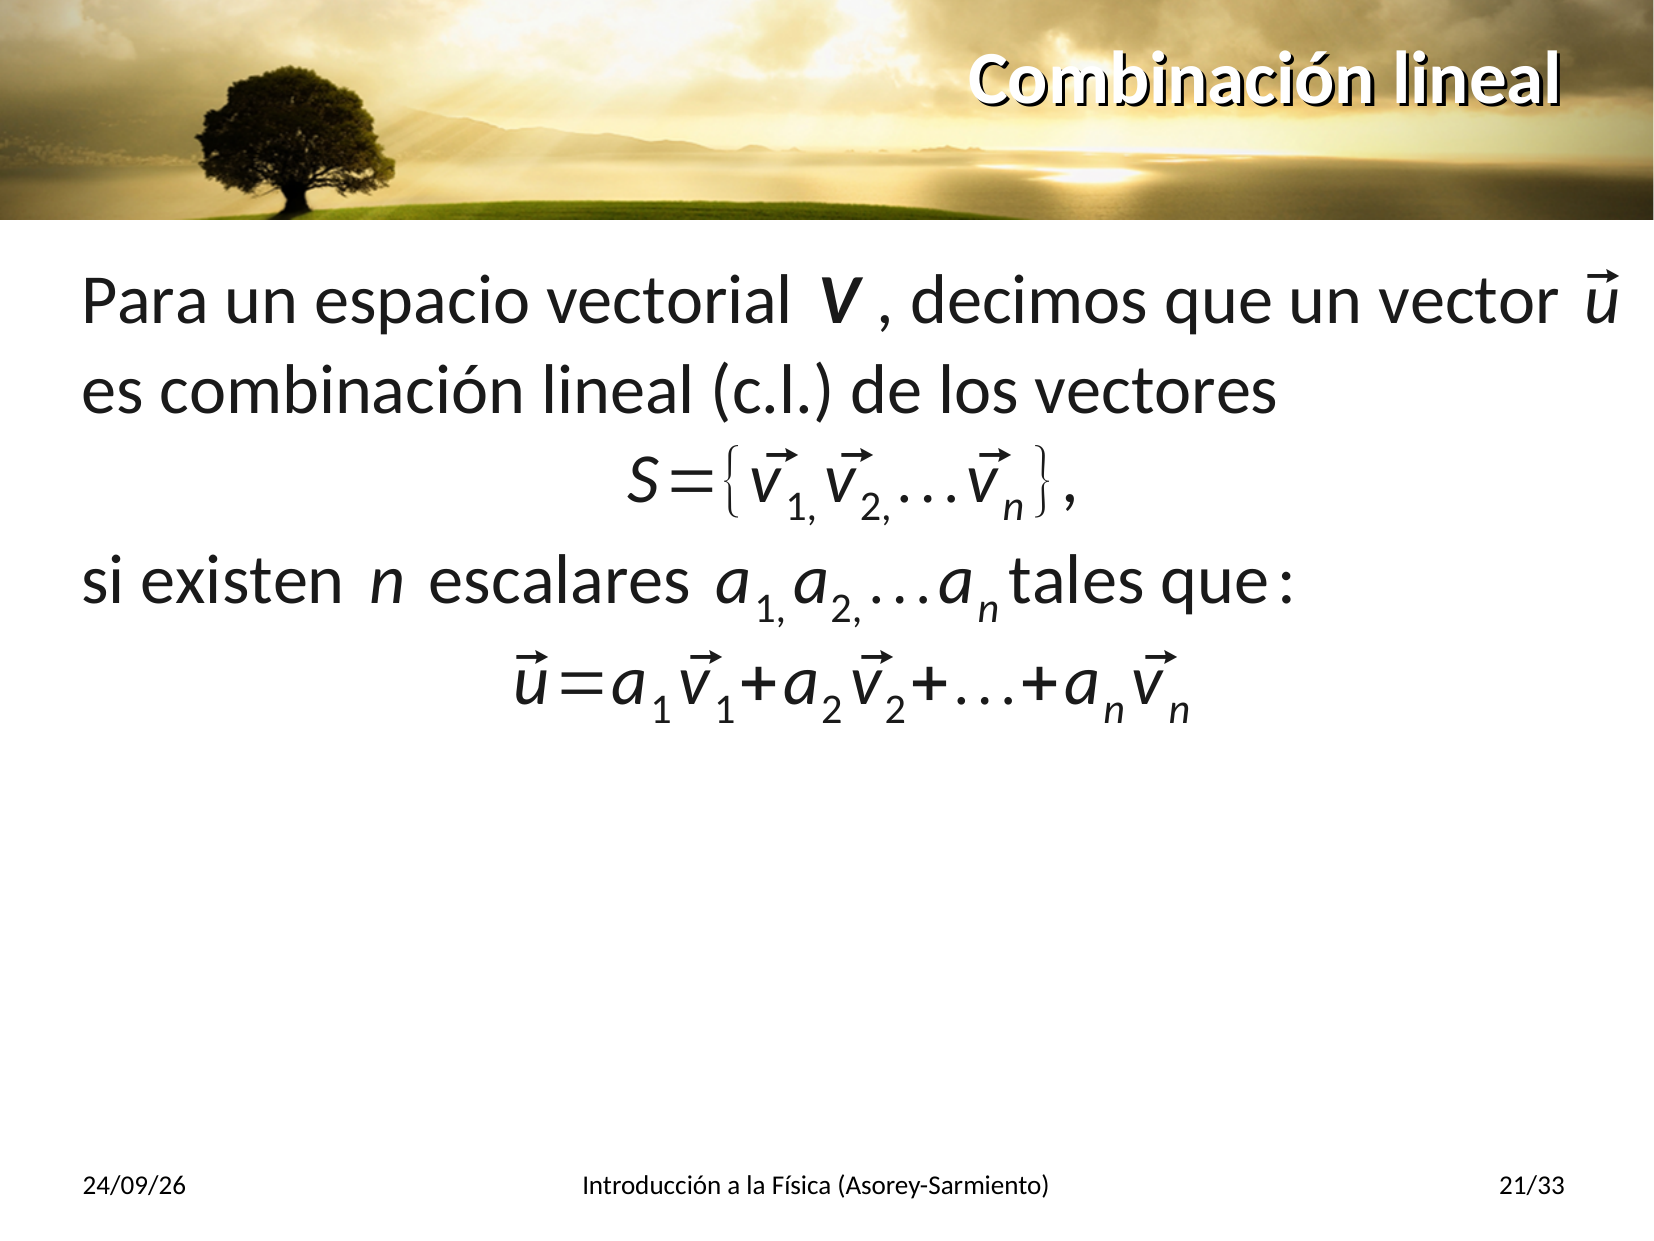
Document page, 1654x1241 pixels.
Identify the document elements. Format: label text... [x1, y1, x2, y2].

picture [0, 0, 1654, 220]
chart [75, 256, 1629, 736]
title Combinación lineal [75, 19, 1564, 151]
